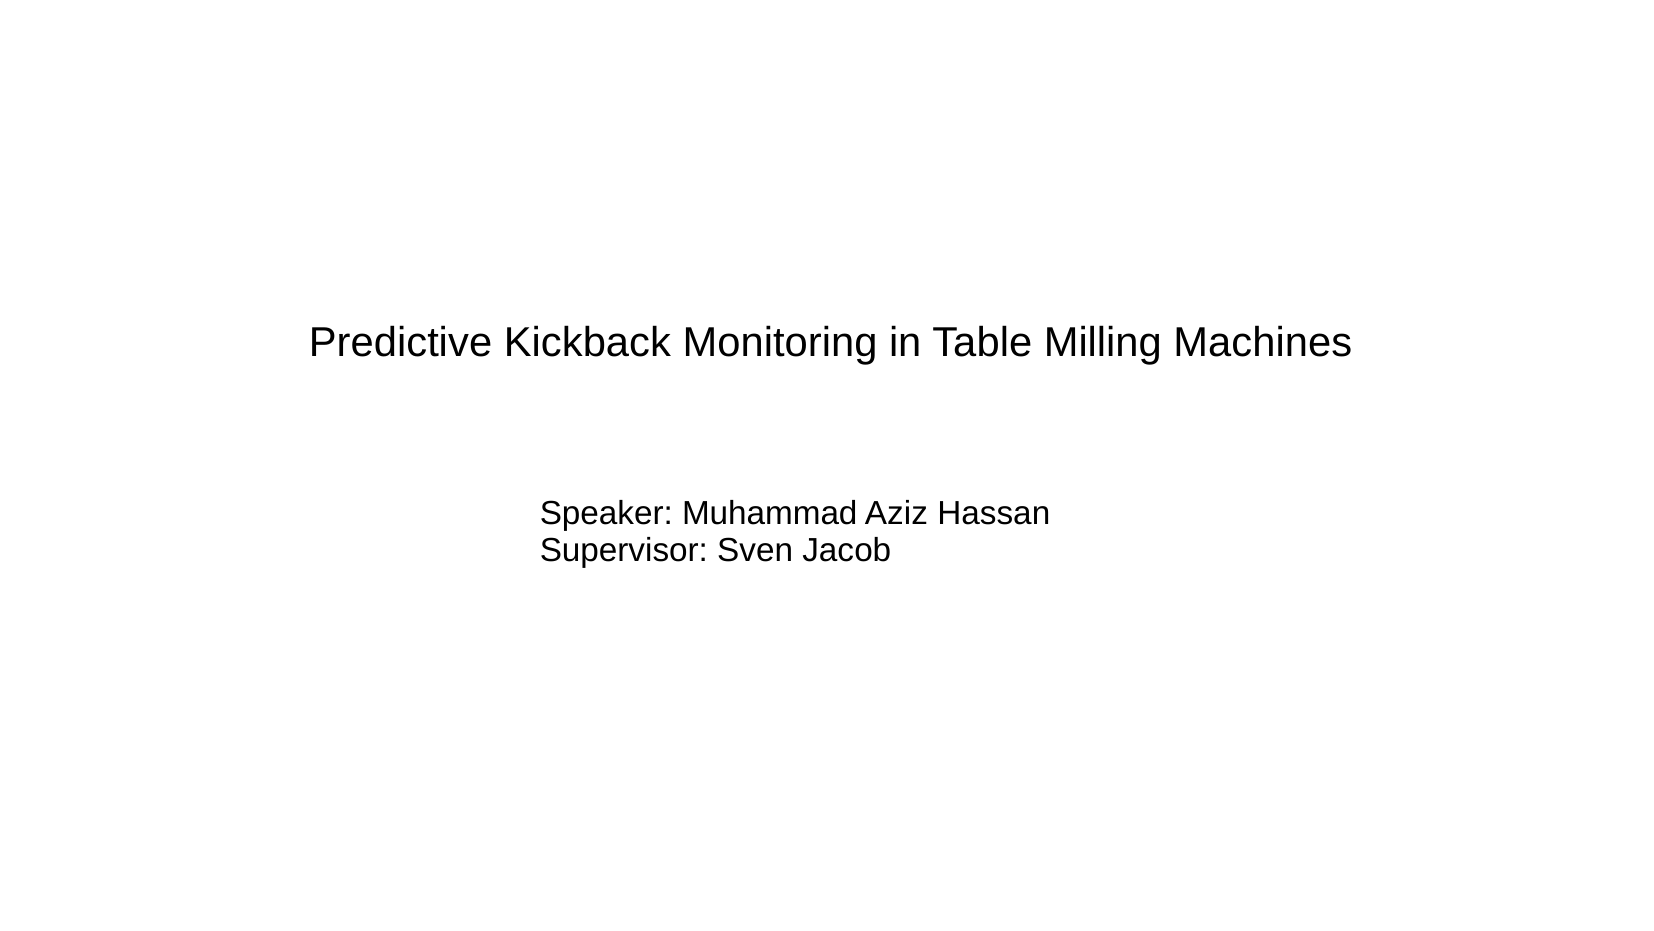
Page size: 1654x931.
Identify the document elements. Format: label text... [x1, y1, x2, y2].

text_box Speaker: Muhammad Aziz Hassan Supervisor: Sven Jacob [525, 487, 1201, 580]
title Predictive Kickback Monitoring in Table Milling Machines [86, 262, 1576, 418]
